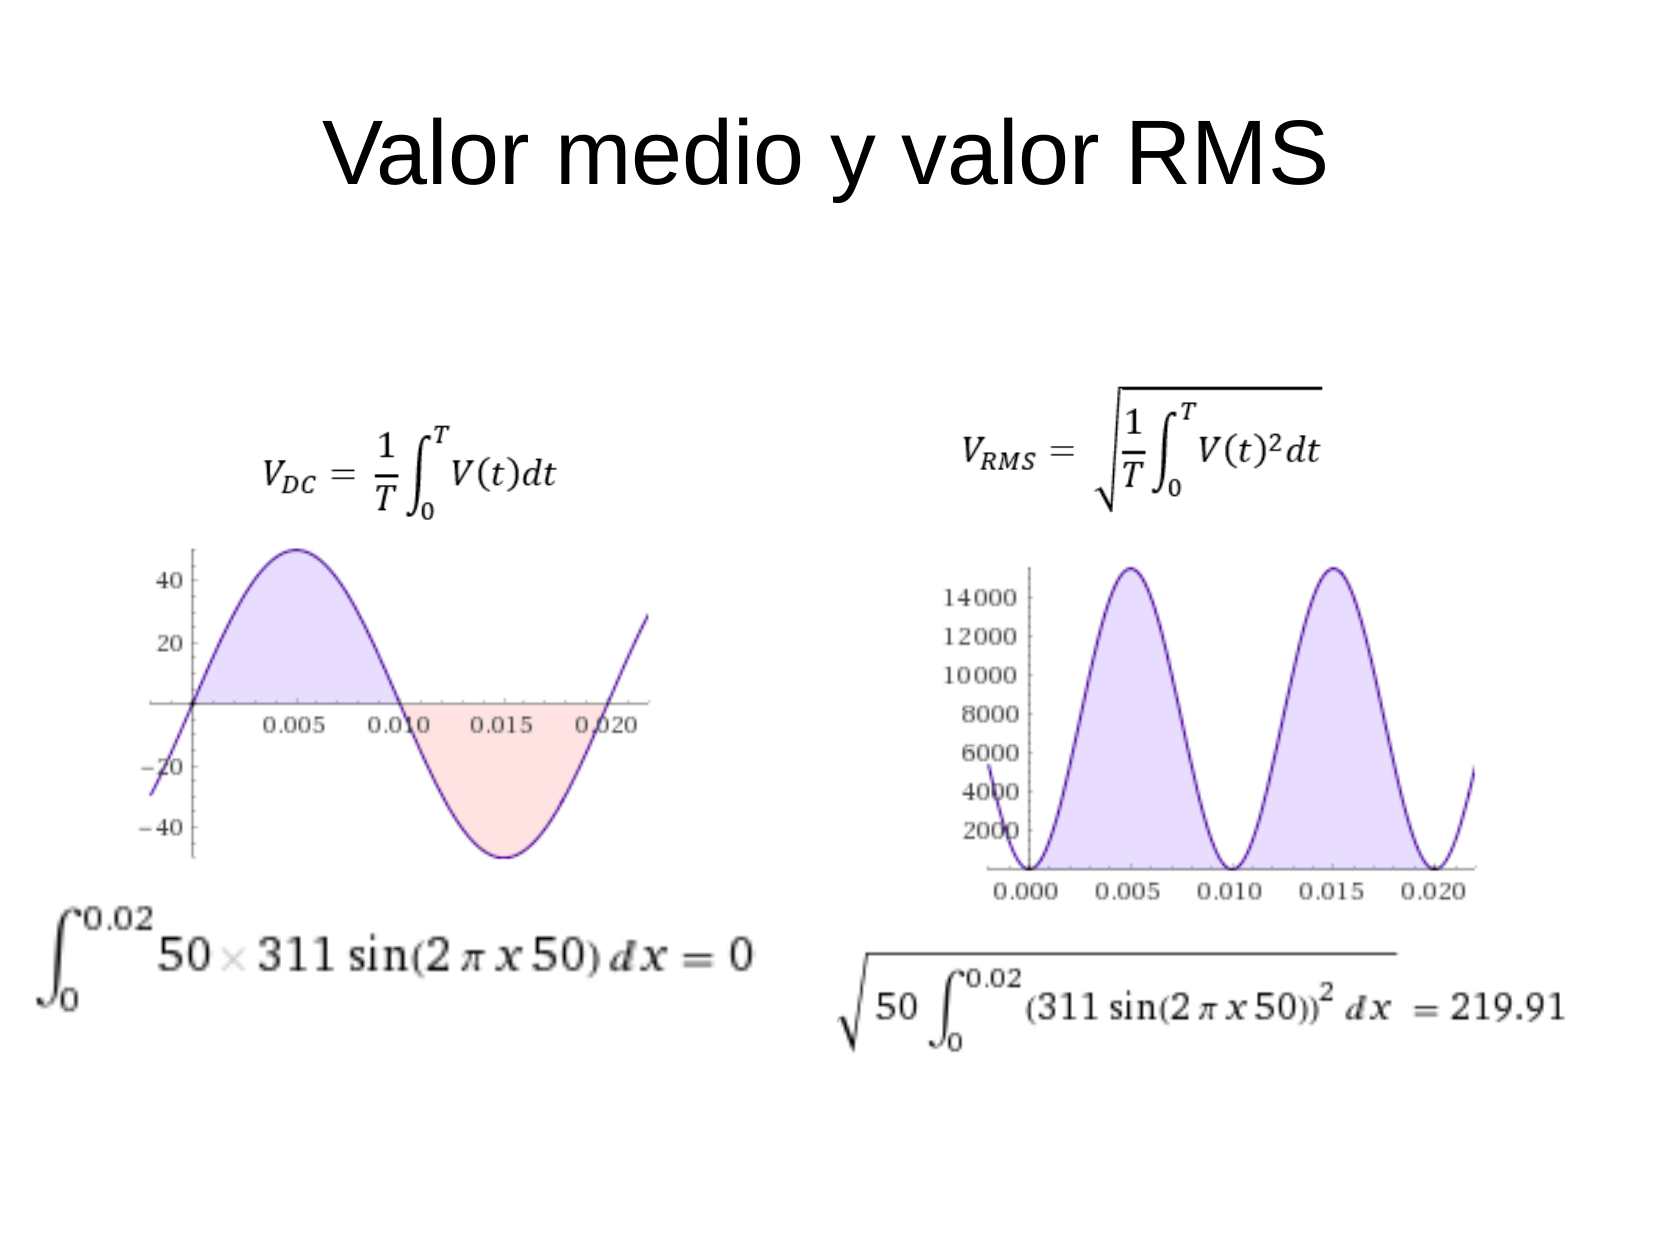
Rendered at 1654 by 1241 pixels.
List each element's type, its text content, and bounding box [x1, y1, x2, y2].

picture [236, 396, 579, 527]
picture [755, 366, 1571, 523]
picture [912, 546, 1512, 913]
title Valor medio y valor RMS [82, 49, 1571, 257]
picture [35, 538, 756, 1016]
picture [837, 948, 1568, 1063]
